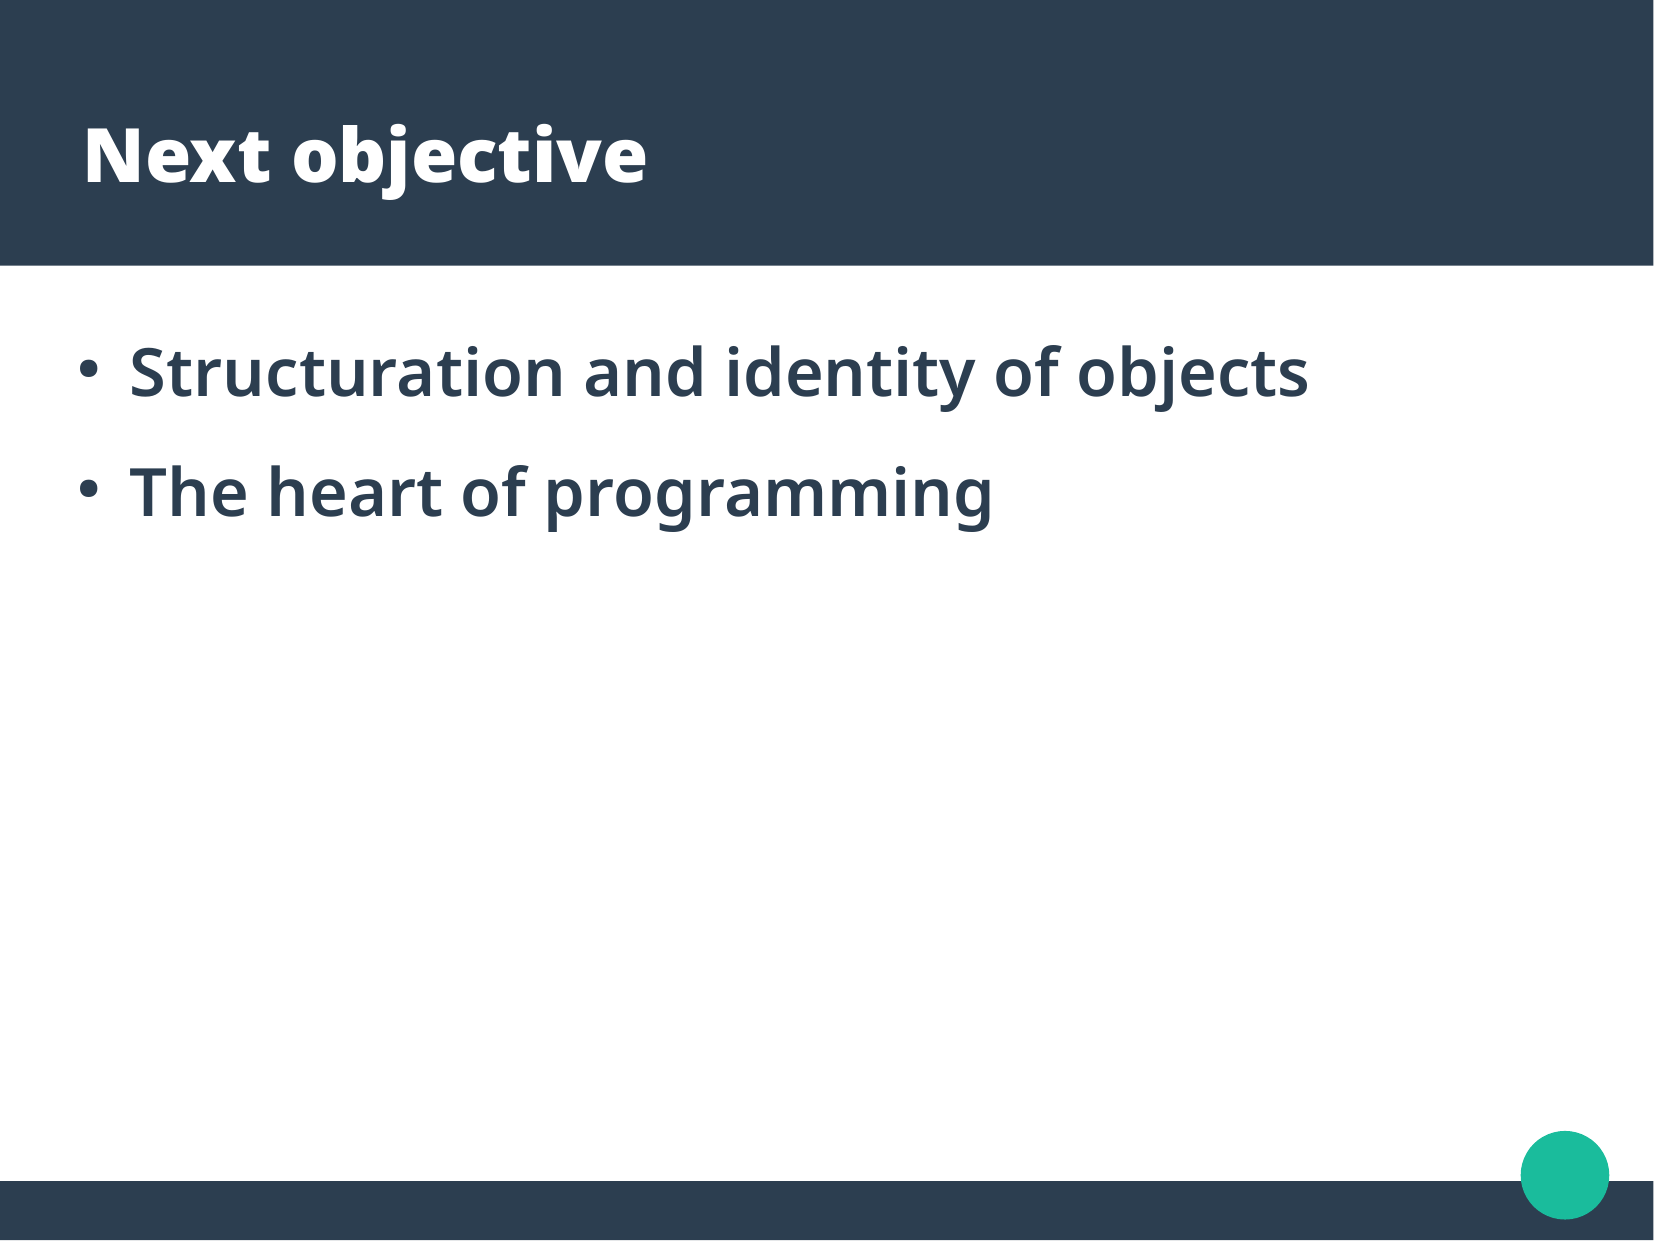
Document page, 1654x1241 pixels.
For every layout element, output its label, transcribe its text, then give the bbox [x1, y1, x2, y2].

title Next objective [82, 49, 1571, 257]
list Structuration and identity of objects The heart of programming [59, 324, 1595, 1152]
